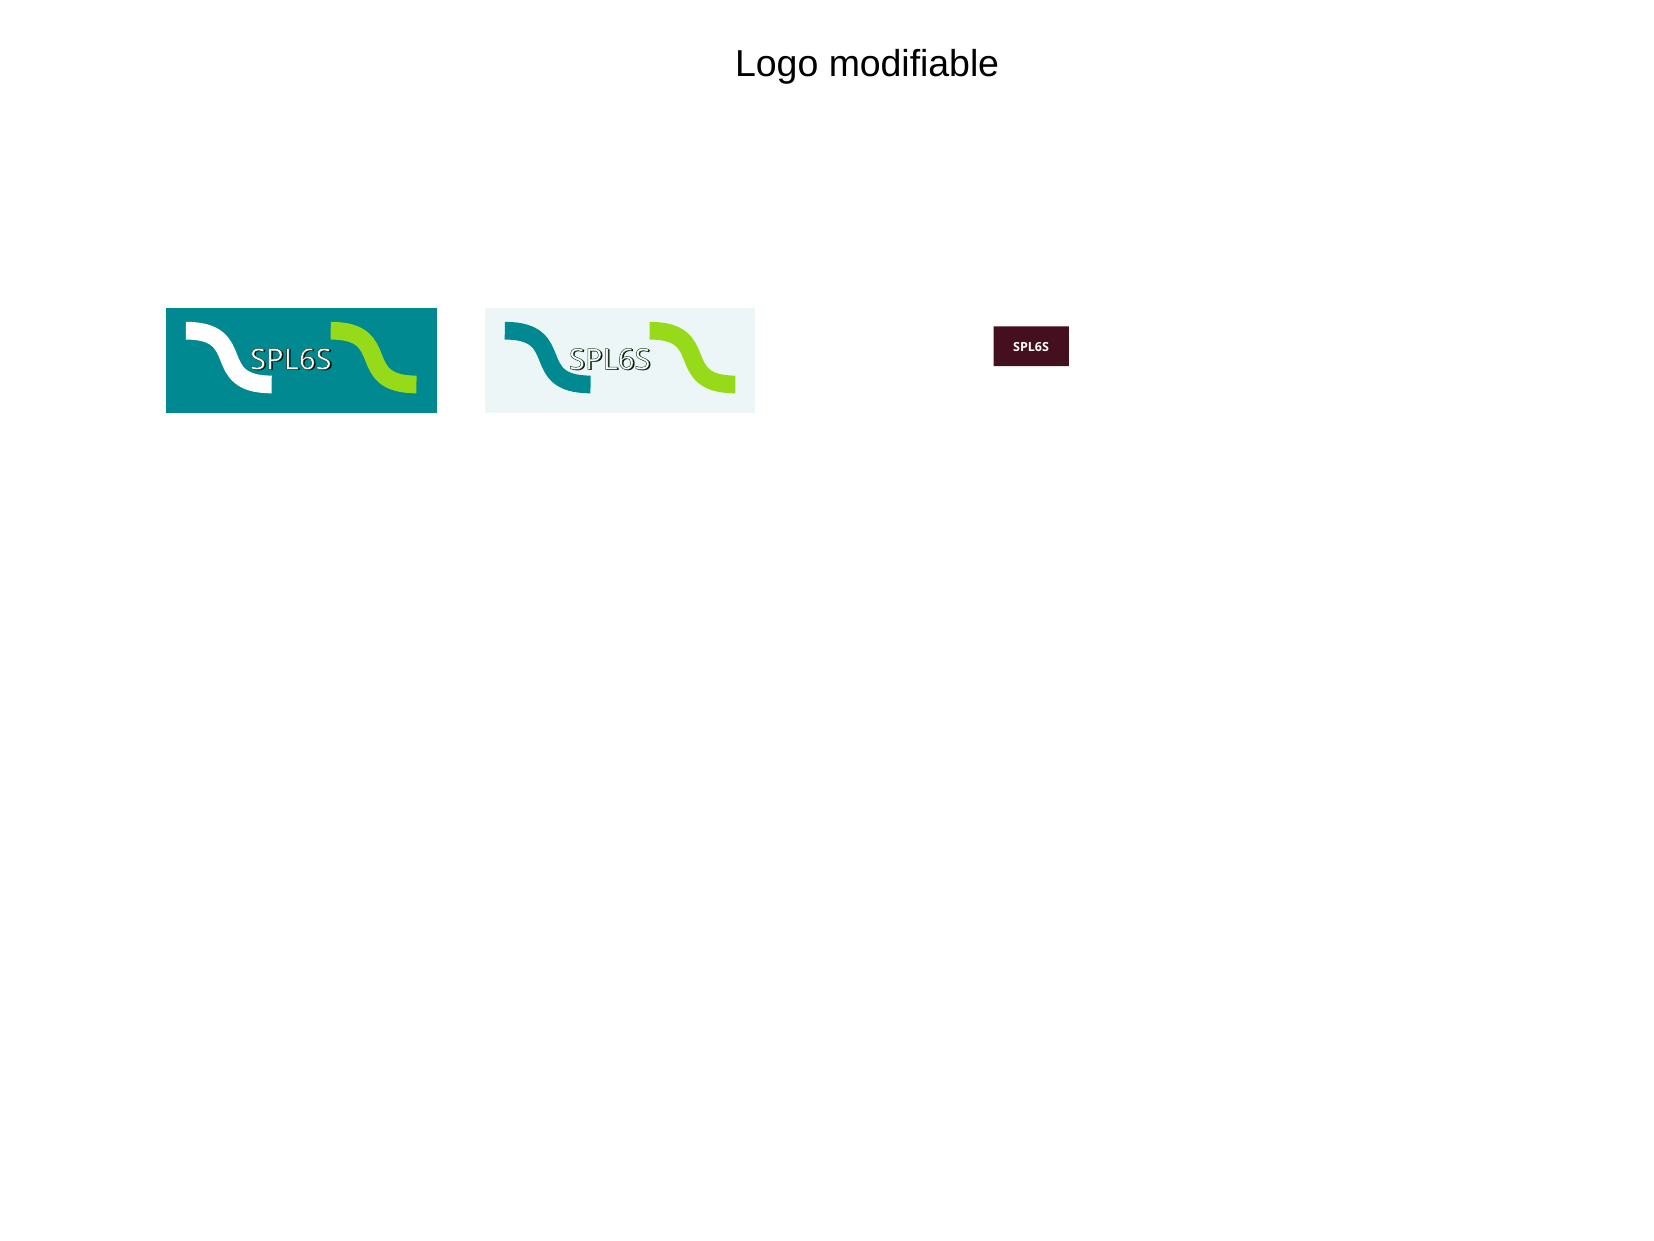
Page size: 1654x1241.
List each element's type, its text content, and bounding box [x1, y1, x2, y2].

text_box [165, 307, 438, 414]
text_box SPL6S [235, 330, 346, 379]
text_box Logo modifiable [720, 35, 1014, 93]
text_box SPL6S [993, 326, 1069, 367]
text_box SPL6S [554, 330, 665, 379]
text_box [484, 307, 756, 414]
